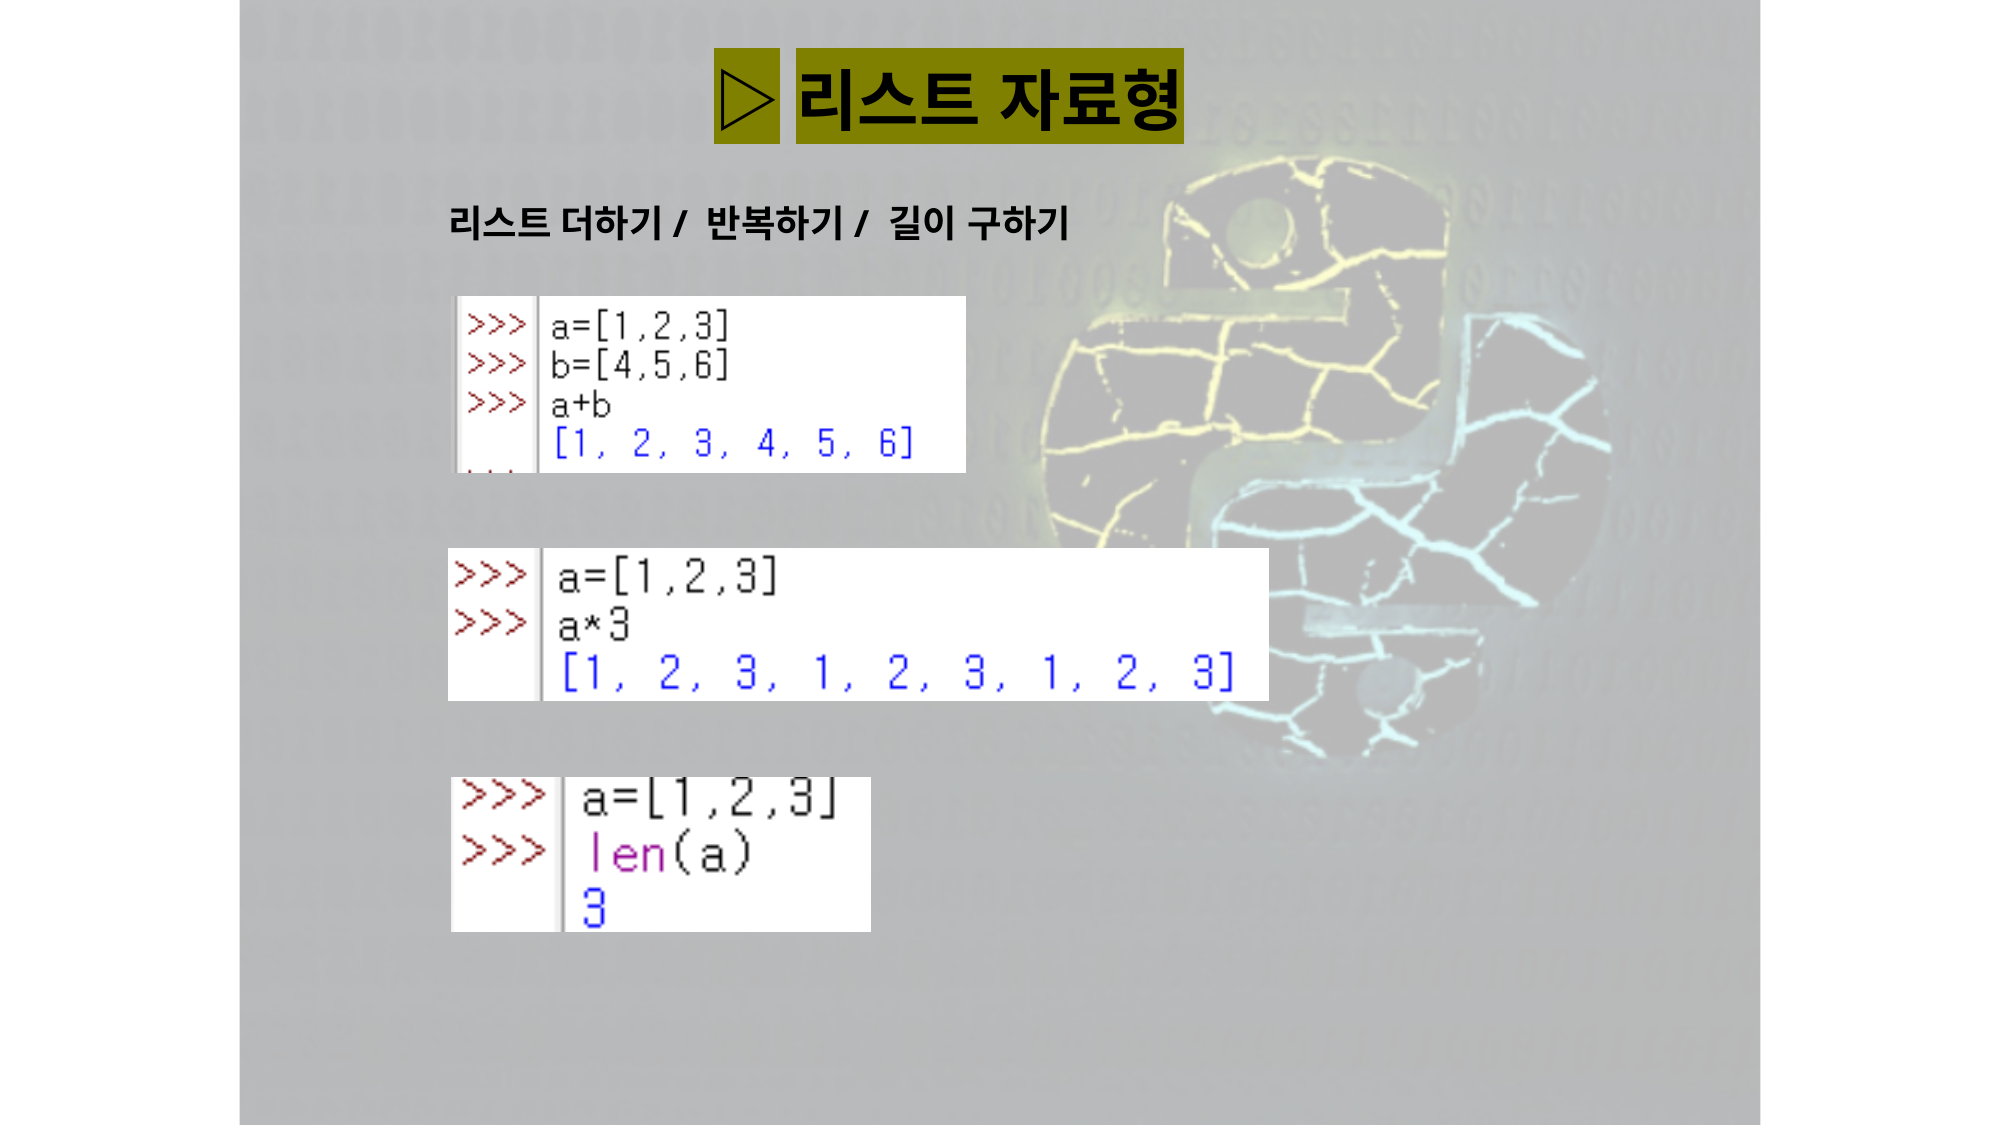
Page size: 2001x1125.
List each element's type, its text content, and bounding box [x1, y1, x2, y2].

picture [451, 777, 871, 932]
text_box [69, 0, 1931, 1125]
text_box ▷리스트 자료형 [588, 50, 1310, 147]
picture [451, 296, 966, 473]
text_box 리스트 더하기/ 반복하기/ 길이 구하기 [433, 192, 1433, 253]
picture [448, 548, 1269, 701]
